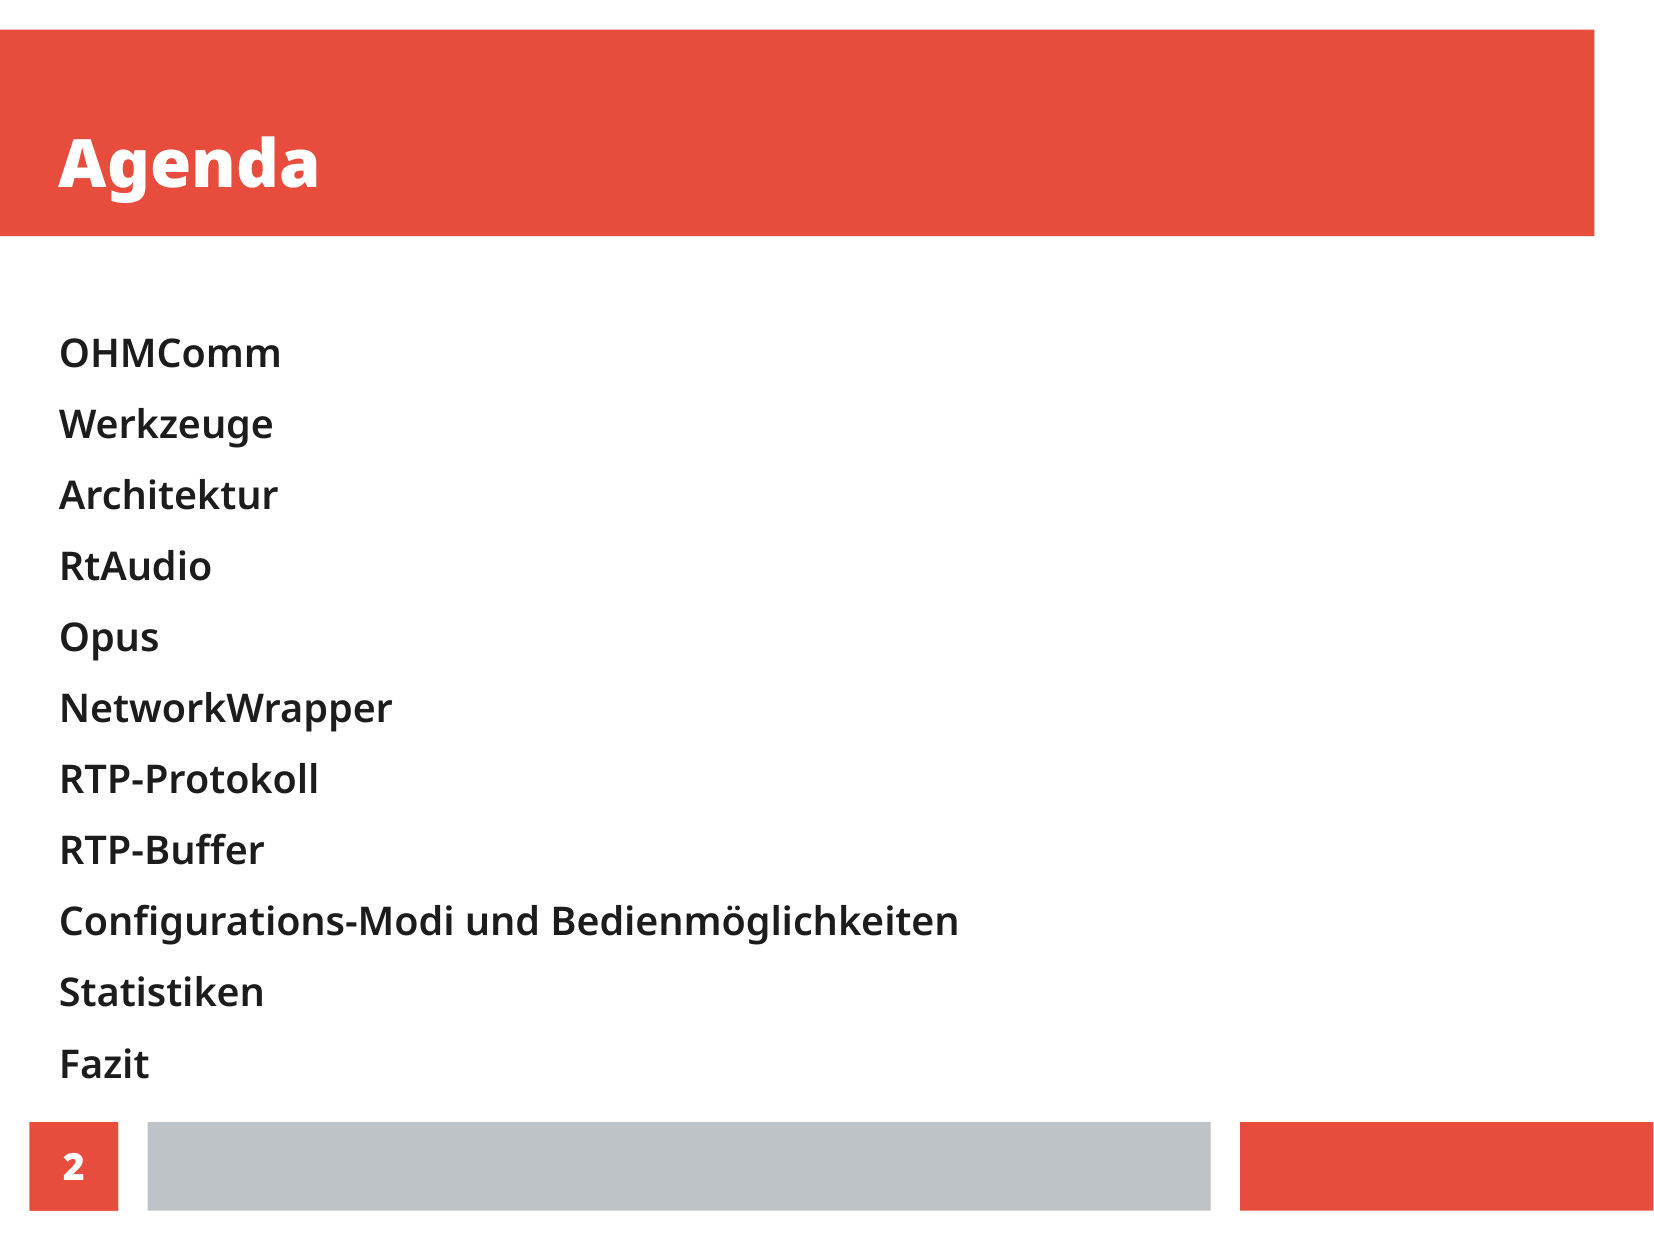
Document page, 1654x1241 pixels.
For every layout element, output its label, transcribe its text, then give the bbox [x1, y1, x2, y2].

title Agenda [59, 59, 1595, 207]
list OHMComm Werkzeuge Architektur RtAudio Opus NetworkWrapper RTP-Protokoll RTP-Buffer Configurations-Modi und Bedienmöglichkeiten Statistiken Fazit [59, 324, 1565, 1093]
